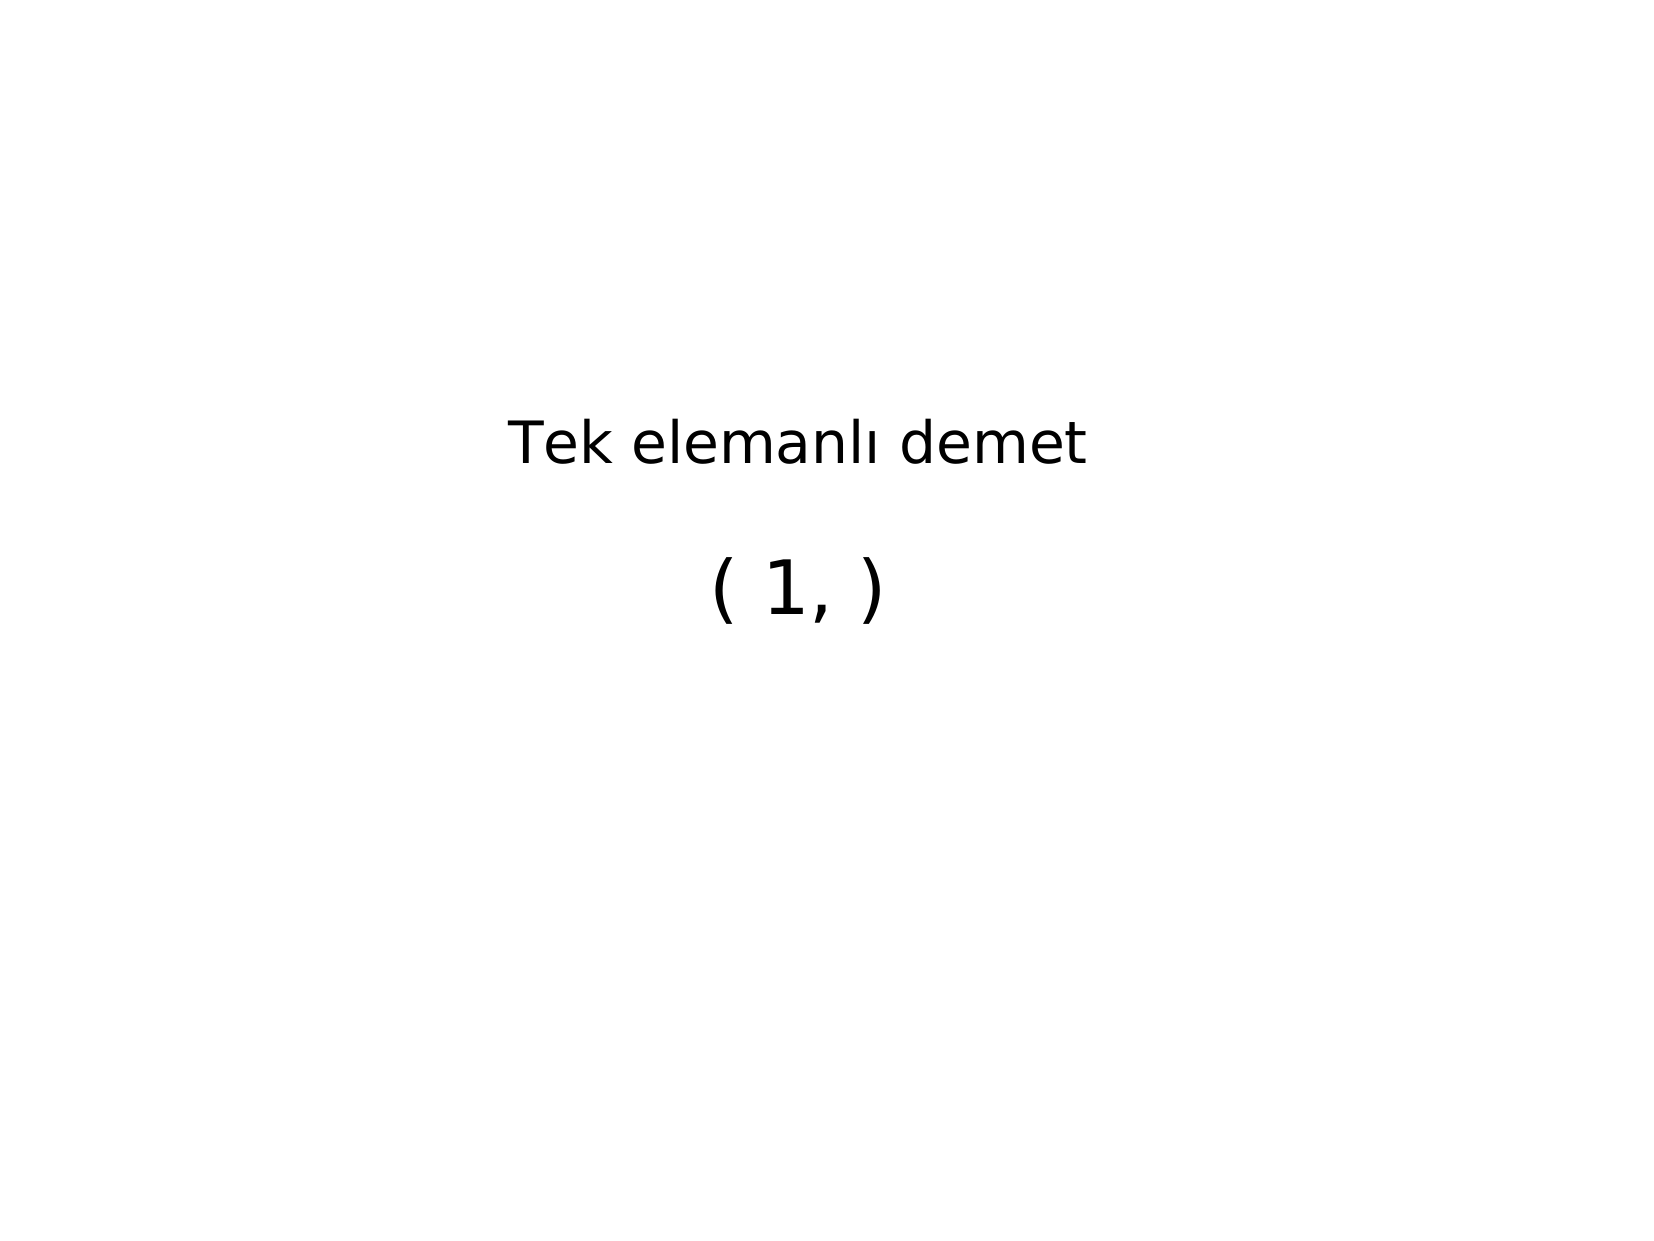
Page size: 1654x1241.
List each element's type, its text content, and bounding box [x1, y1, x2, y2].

text_box Tek elemanlı demet ( 1, ) [493, 402, 1103, 641]
